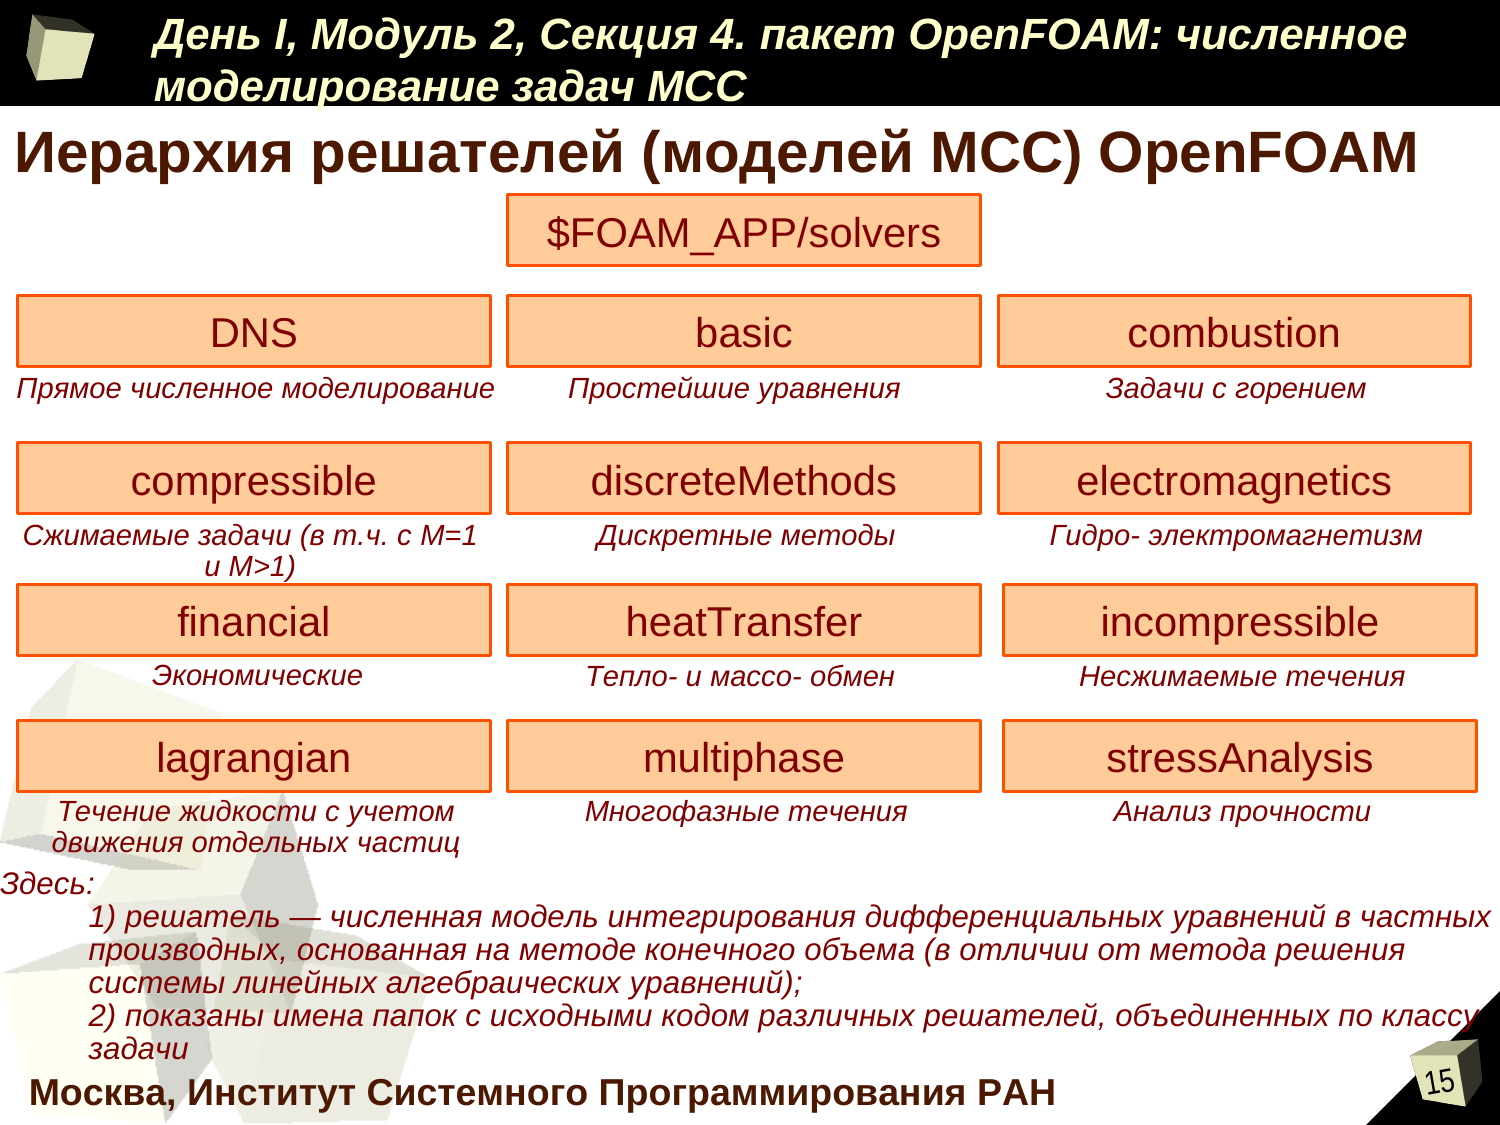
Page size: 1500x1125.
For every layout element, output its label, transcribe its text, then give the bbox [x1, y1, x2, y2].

picture [423, 1088, 433, 1102]
text_box Тепло- и массо- обмен [500, 661, 981, 710]
text_box Дискретные методы [506, 521, 987, 569]
text_box financial [17, 585, 491, 656]
text_box incompressible [1003, 584, 1477, 656]
text_box Здесь: 1) решатель — численная модель интегрирования дифференциальных уравнений в частных производных, основанная на методе конечного объема (в отличии от метода решения системы линейных алгебраических уравнений); 2) показаны имена папок с исходными кодом различных решателей, объединенных по классу задачи [0, 868, 1500, 1068]
text_box Анализ прочности [1002, 796, 1483, 845]
text_box heatTransfer [507, 584, 981, 656]
text_box basic [507, 295, 981, 367]
text_box electromagnetics [998, 442, 1471, 514]
text_box Гидро- электромагнетизм [996, 521, 1477, 569]
text_box $FOAM_APP/solvers [507, 194, 981, 266]
text_box Несжимаемые течения [1002, 661, 1483, 710]
text_box Сжимаемые задачи (в т.ч. с M=1 и M>1) [10, 520, 491, 585]
text_box discreteMethods [507, 442, 981, 514]
text_box combustion [998, 295, 1471, 367]
text_box DNS [17, 295, 491, 367]
text_box Прямое численное моделирование [16, 373, 497, 438]
text_box stressAnalysis [1003, 720, 1477, 792]
text_box Экономические [17, 661, 498, 709]
picture [0, 659, 433, 868]
text_box lagrangian [17, 720, 491, 792]
picture [0, 1068, 433, 1125]
text_box Задачи с горением [996, 373, 1477, 421]
text_box Иерархия решателей (моделей МСС) OpenFOAM [0, 106, 1500, 192]
text_box Многофазные течения [506, 796, 987, 845]
text_box Течение жидкости с учетом движения отдельных частиц [16, 796, 497, 861]
text_box multiphase [507, 720, 981, 792]
text_box compressible [17, 442, 491, 514]
text_box Простейшие уравнения [494, 373, 975, 421]
